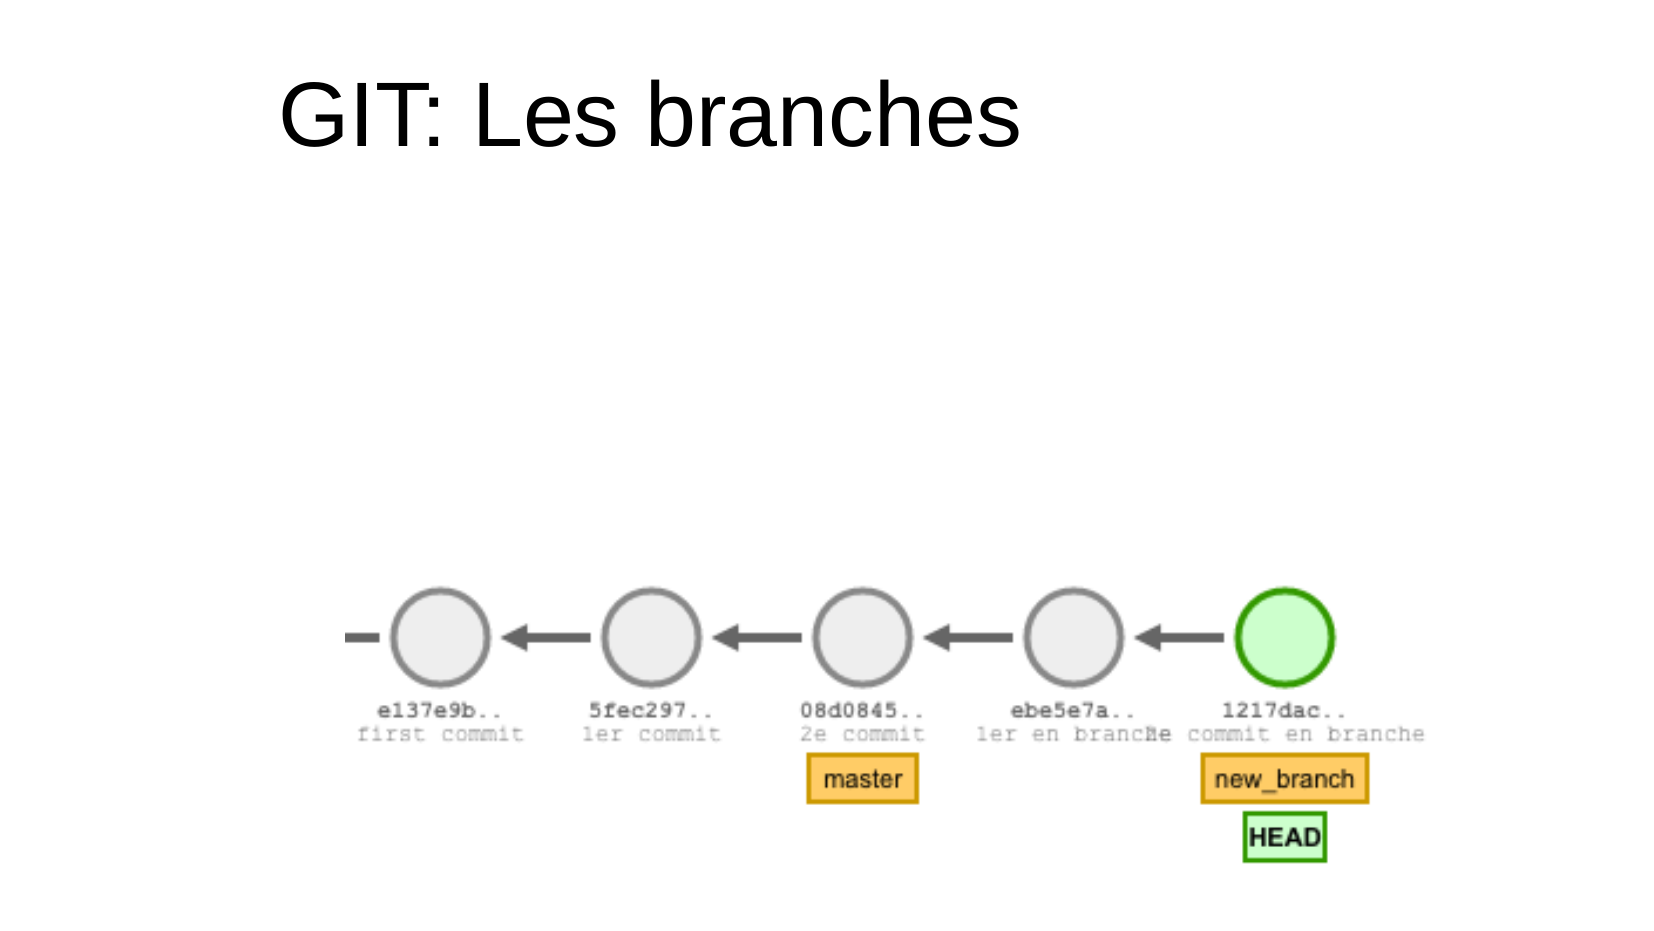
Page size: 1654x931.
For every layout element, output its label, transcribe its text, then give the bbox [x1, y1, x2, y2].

picture [345, 493, 1471, 916]
title GIT: Les branches [0, 37, 1396, 193]
